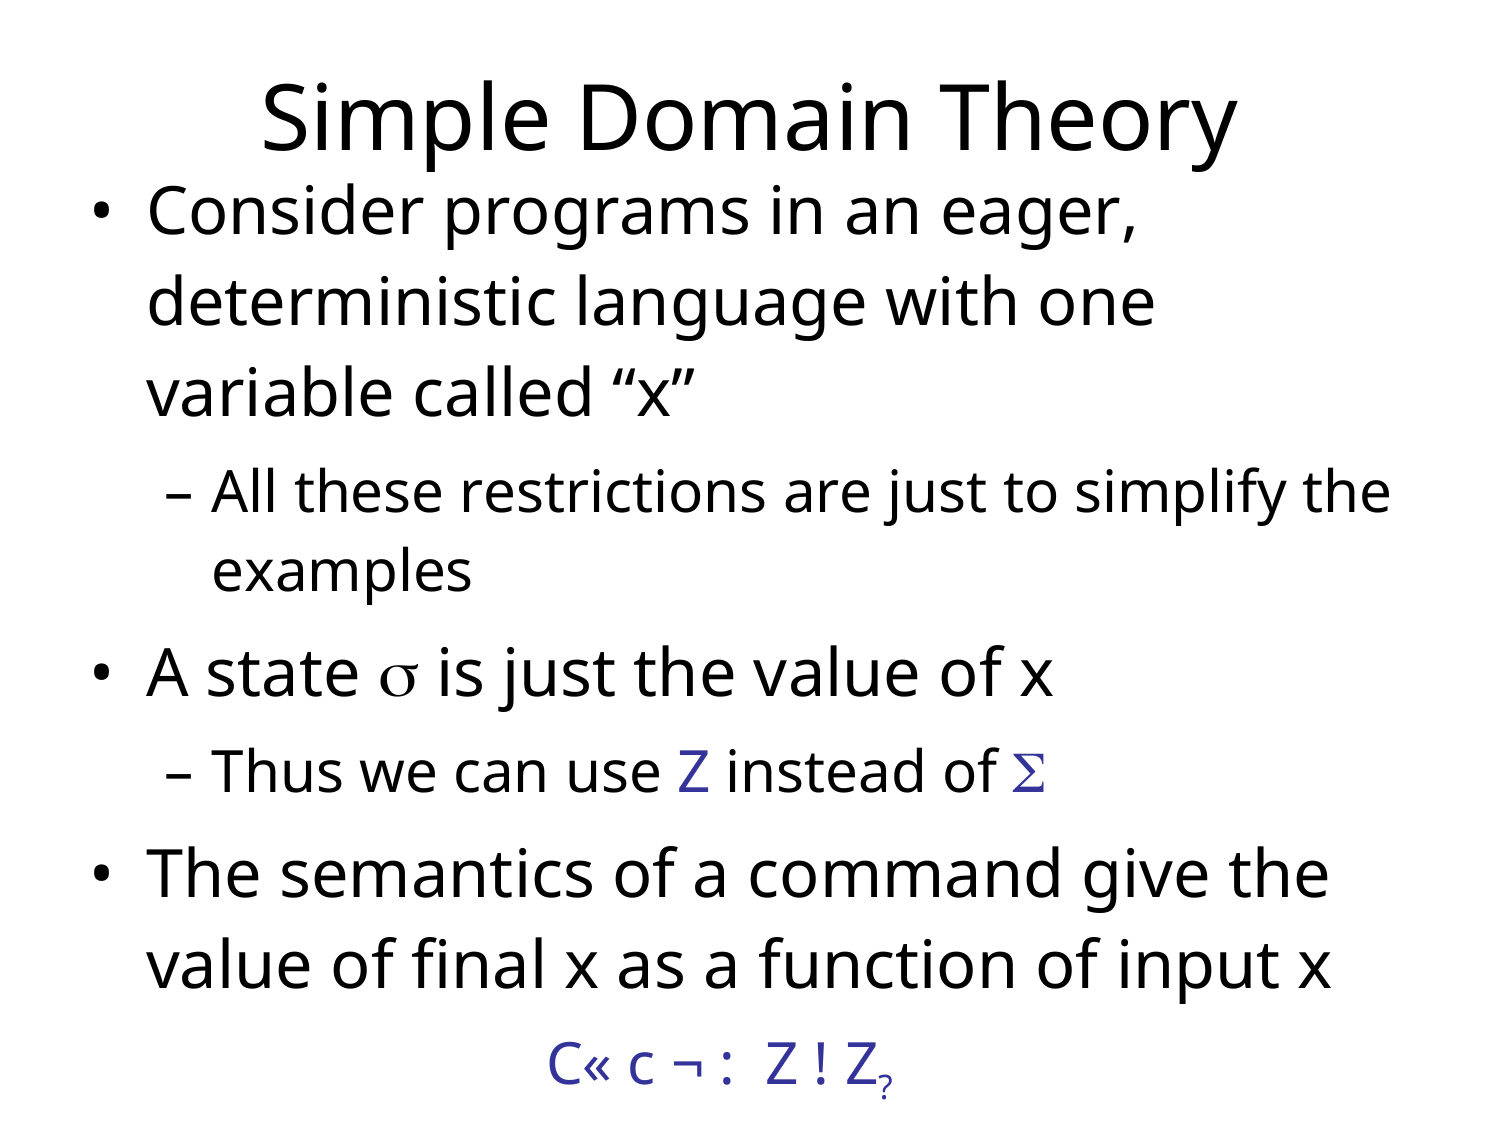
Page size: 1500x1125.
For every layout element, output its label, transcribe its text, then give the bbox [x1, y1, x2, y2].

list Consider programs in an eager, deterministic language with one variable called “x” All these restrictions are just to simplify the examples A state  is just the value of x Thus we can use Z instead of  The semantics of a command give the value of final x as a function of input x C« c ¬ : Z ! Z? [75, 155, 1426, 1112]
title Simple Domain Theory [75, 21, 1426, 155]
